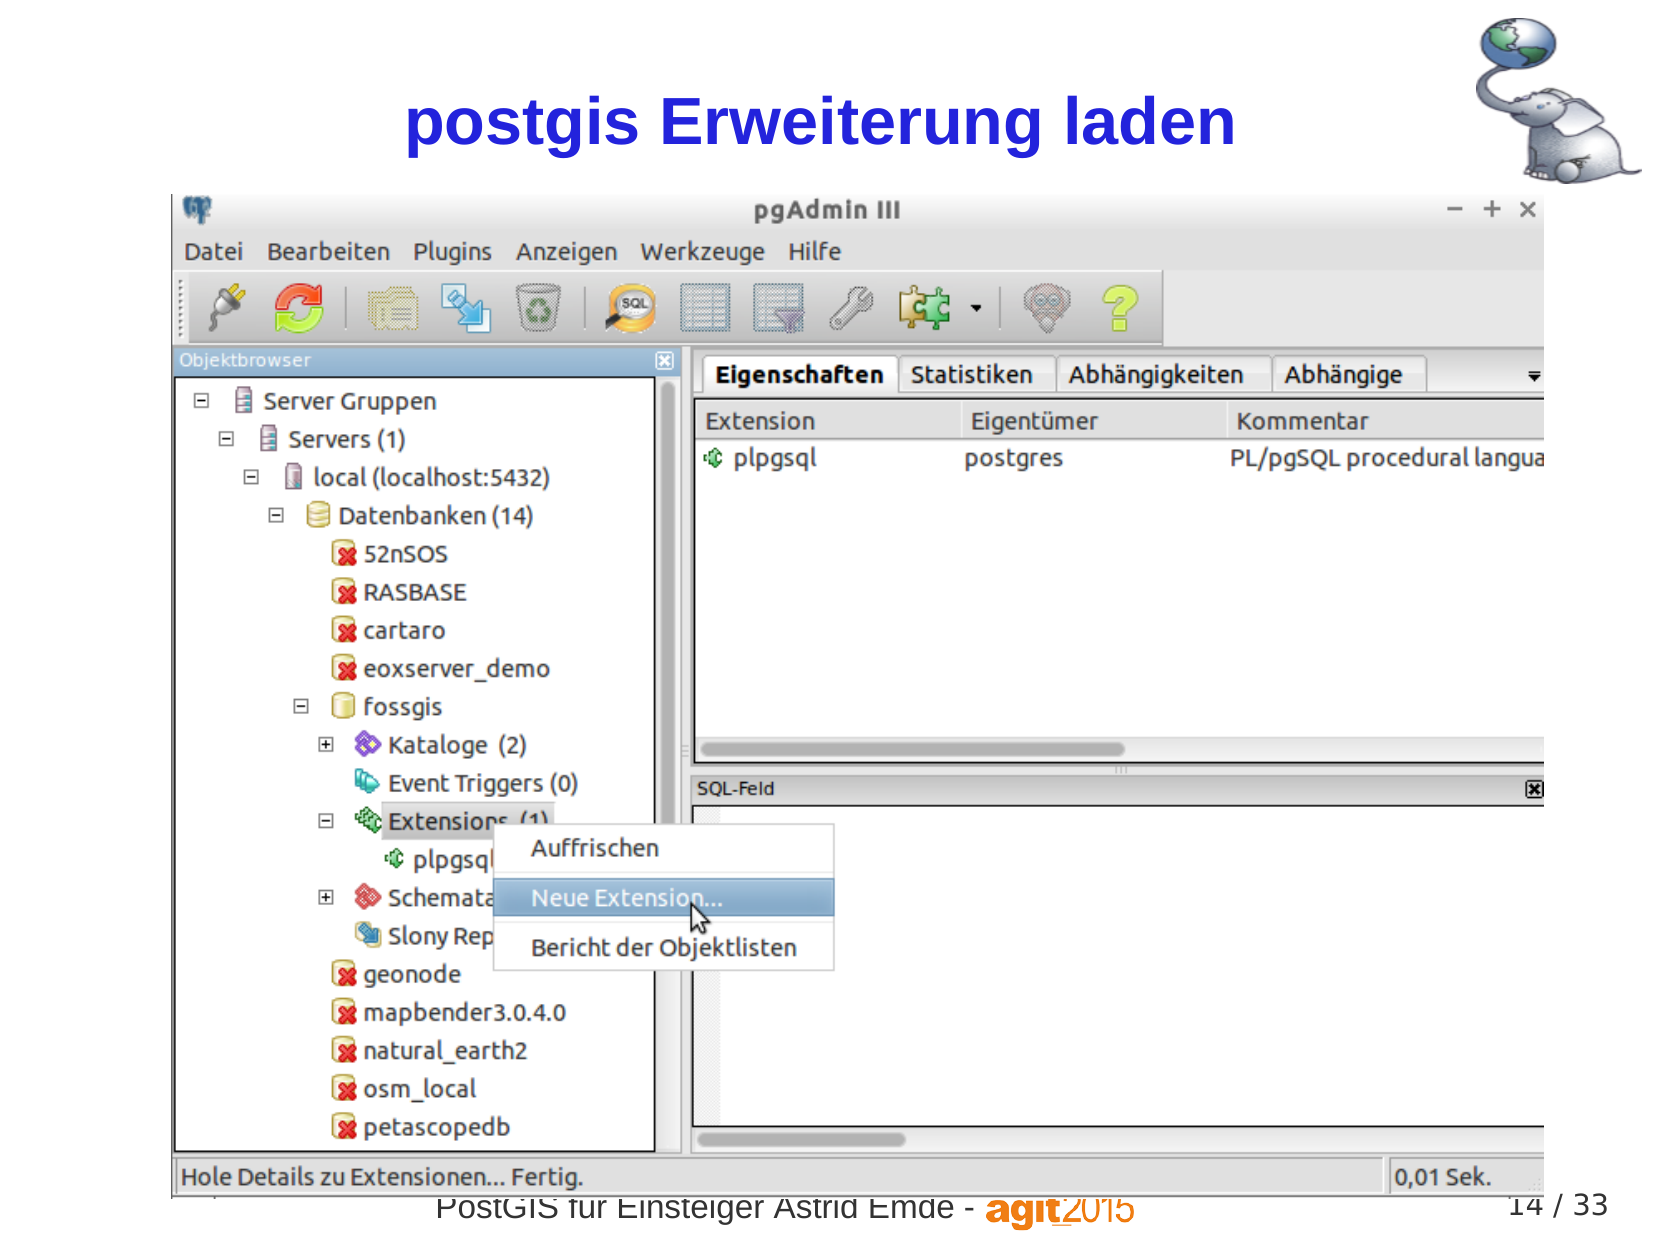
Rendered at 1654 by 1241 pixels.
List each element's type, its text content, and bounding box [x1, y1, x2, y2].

picture [1476, 18, 1642, 184]
title postgis Erweiterung laden [76, 47, 1565, 195]
picture [171, 194, 1544, 1231]
